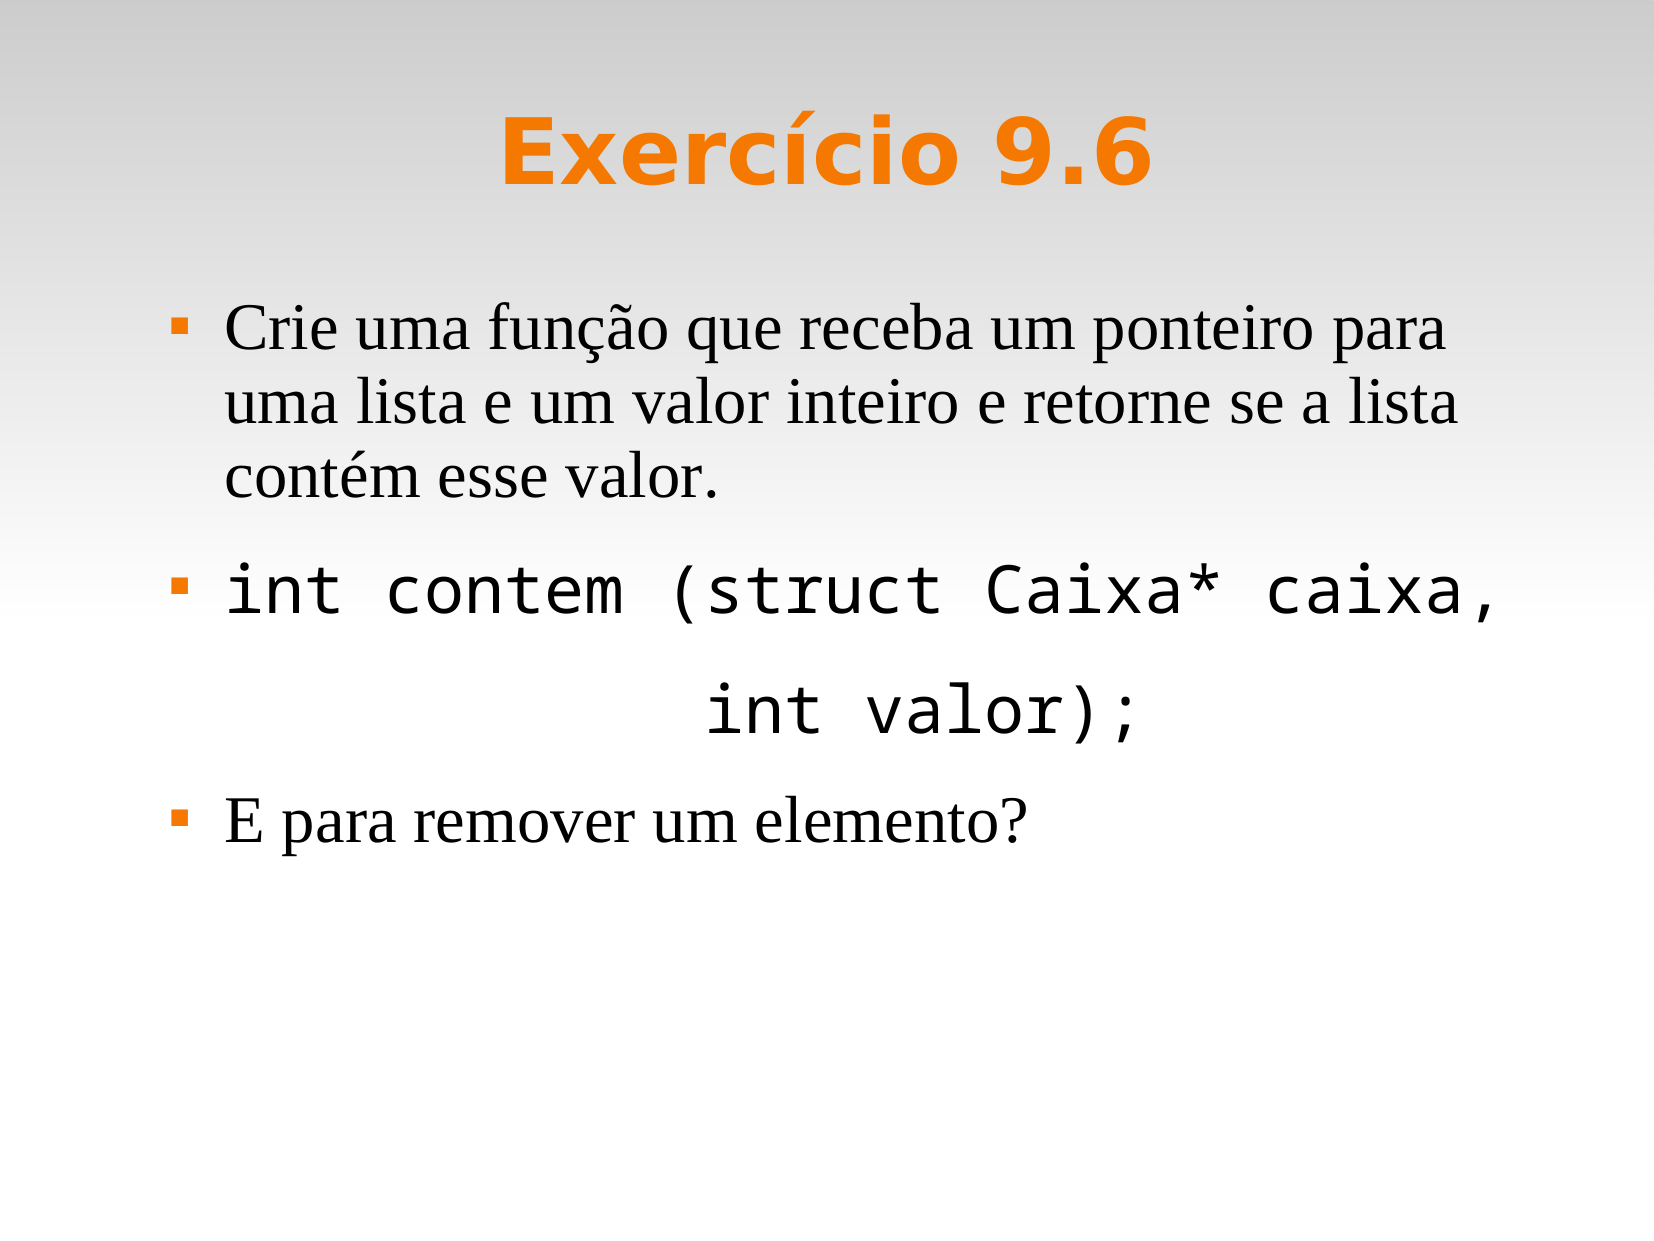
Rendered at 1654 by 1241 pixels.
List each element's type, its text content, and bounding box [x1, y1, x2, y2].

title Exercício 9.6 [82, 49, 1571, 257]
list Crie uma função que receba um ponteiro para uma lista e um valor inteiro e retorne se a lista contém esse valor. int contem (struct Caixa* caixa, int valor); E para remover um elemento? [82, 290, 1571, 1120]
